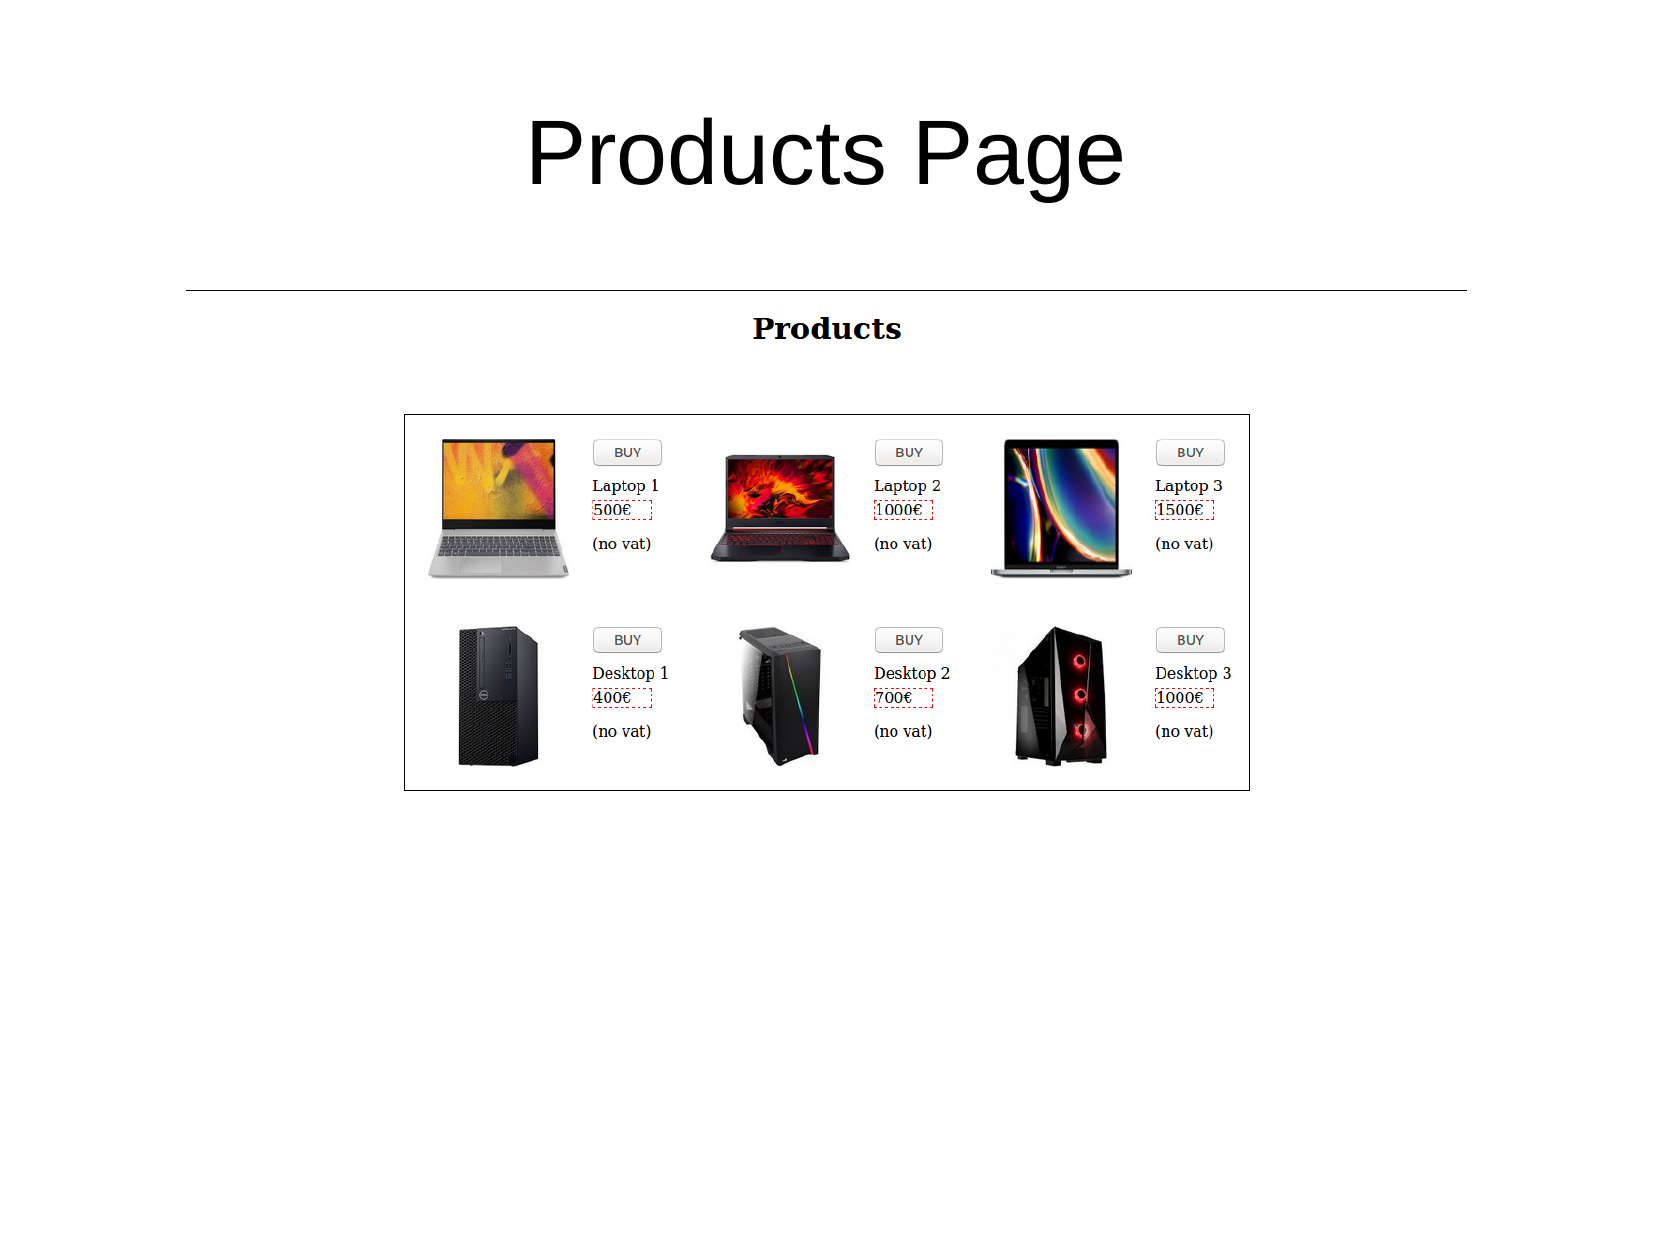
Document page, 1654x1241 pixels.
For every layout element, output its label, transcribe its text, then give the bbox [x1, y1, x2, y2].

picture [186, 290, 1467, 1010]
title Products Page [82, 49, 1571, 257]
